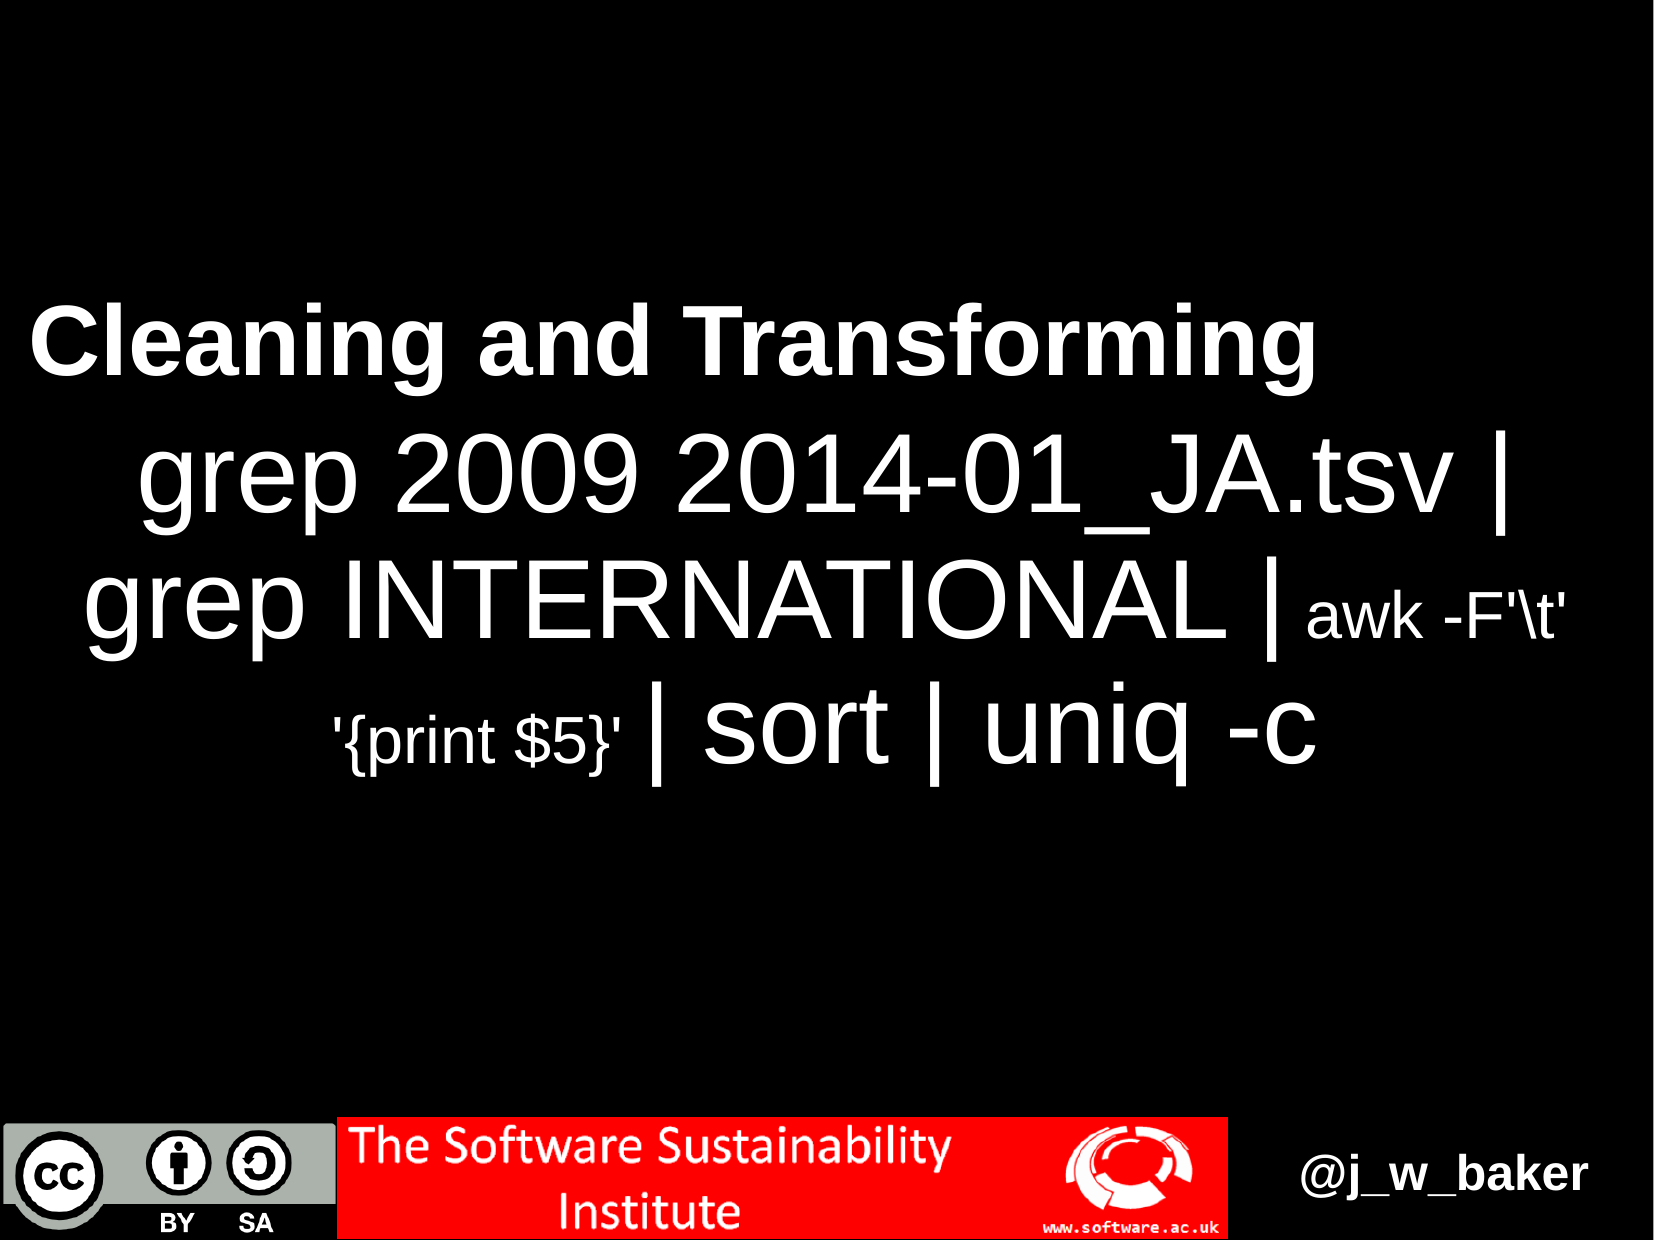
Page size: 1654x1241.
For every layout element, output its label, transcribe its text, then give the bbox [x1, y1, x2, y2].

text_box @j_w_baker [1266, 1085, 1622, 1241]
text_box Cleaning and Transforming grep 2009 2014-01_JA.tsv | grep INTERNATIONAL | awk -F'\t' '{print $5}' | sort | uniq -c [28, 284, 1623, 789]
picture [0, 1117, 1228, 1239]
